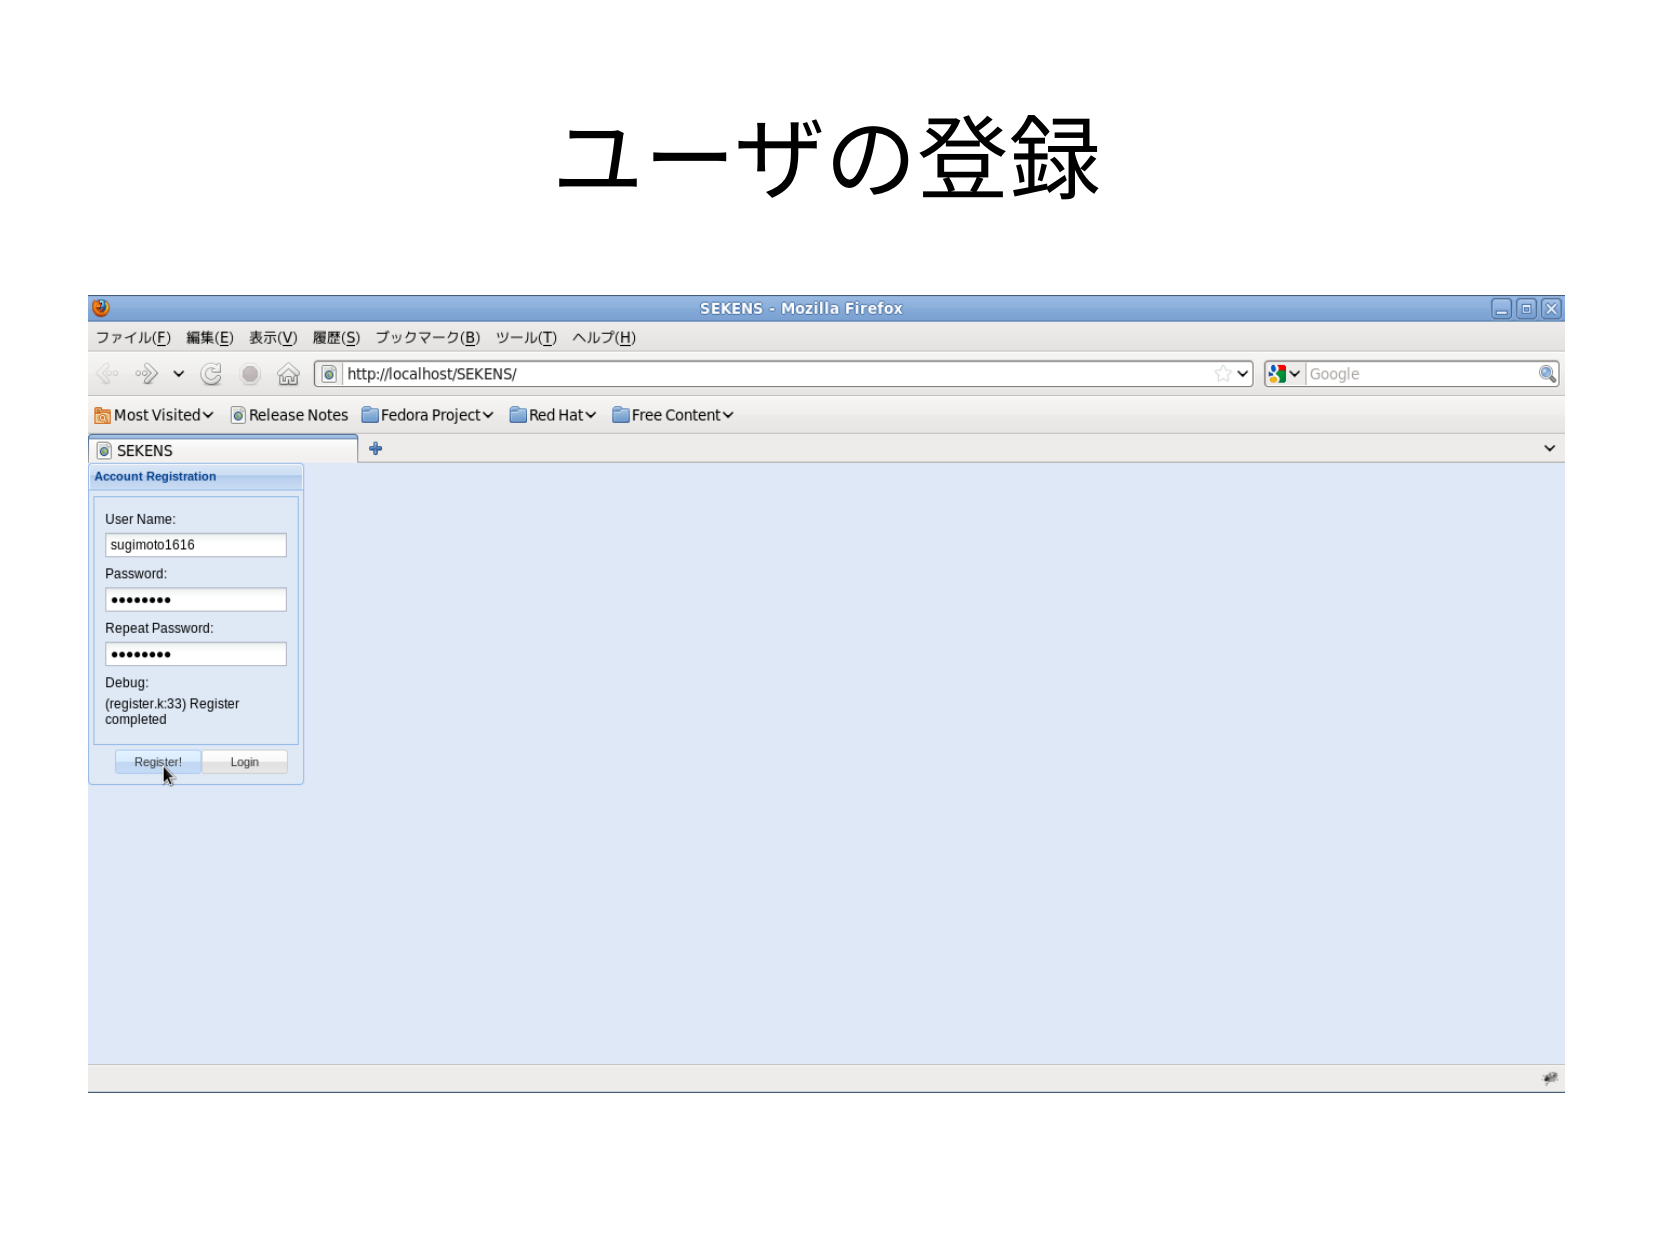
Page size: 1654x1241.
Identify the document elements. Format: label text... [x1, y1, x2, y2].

picture [88, 295, 1565, 1093]
title ユーザの登録 [82, 49, 1571, 257]
